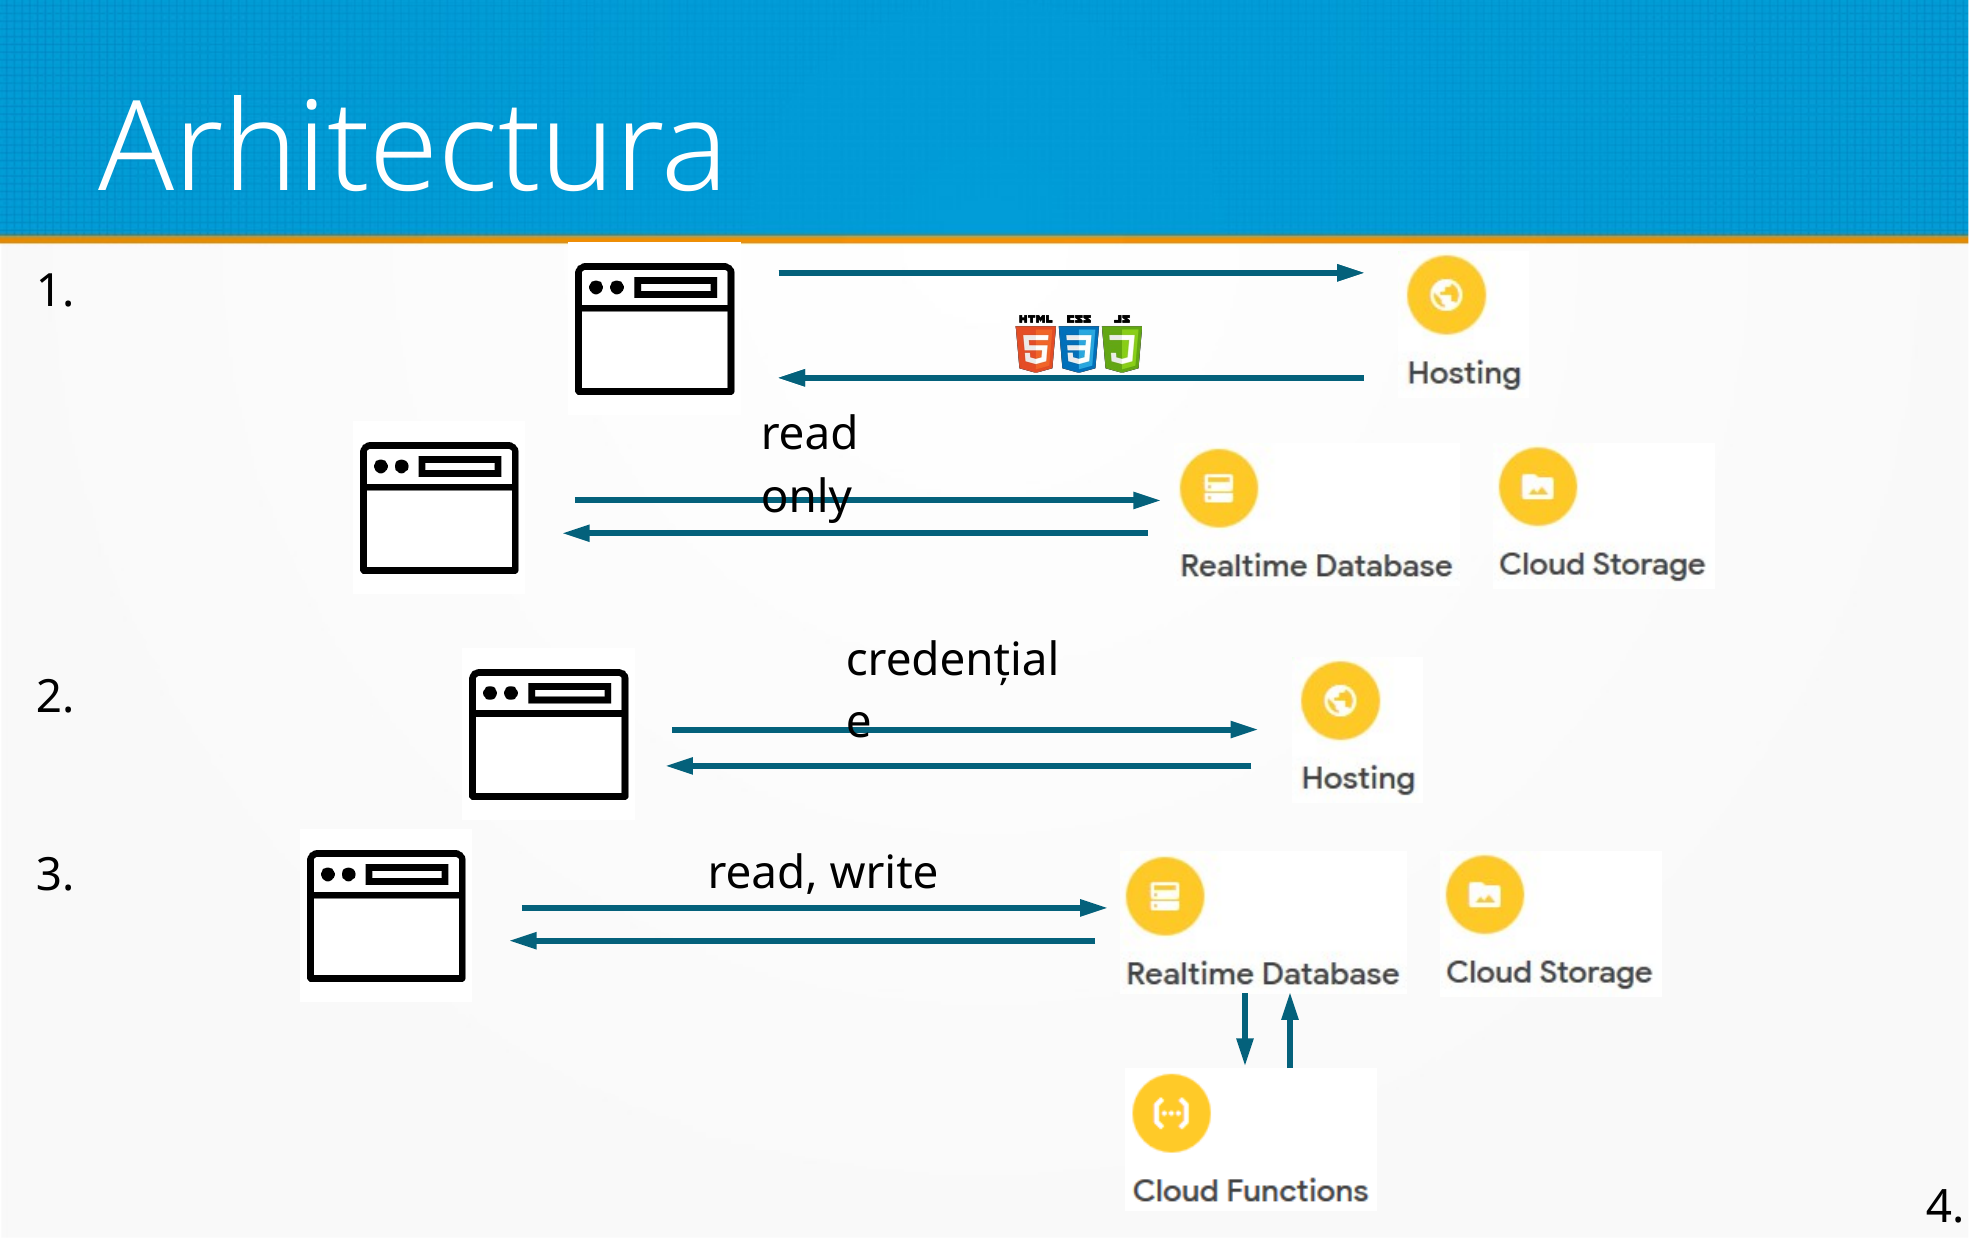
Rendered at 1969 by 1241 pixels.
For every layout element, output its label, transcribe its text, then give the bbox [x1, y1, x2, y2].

picture [0, 233, 1969, 1241]
text_box read only [754, 428, 950, 499]
text_box read, write [701, 807, 946, 935]
text_box 2. [30, 660, 91, 730]
text_box 1. [30, 253, 91, 323]
text_box 4. [1920, 1170, 1969, 1240]
title Arhitectura [98, 19, 1870, 227]
text_box credențiale [840, 654, 1081, 724]
text_box 3. [30, 838, 271, 908]
